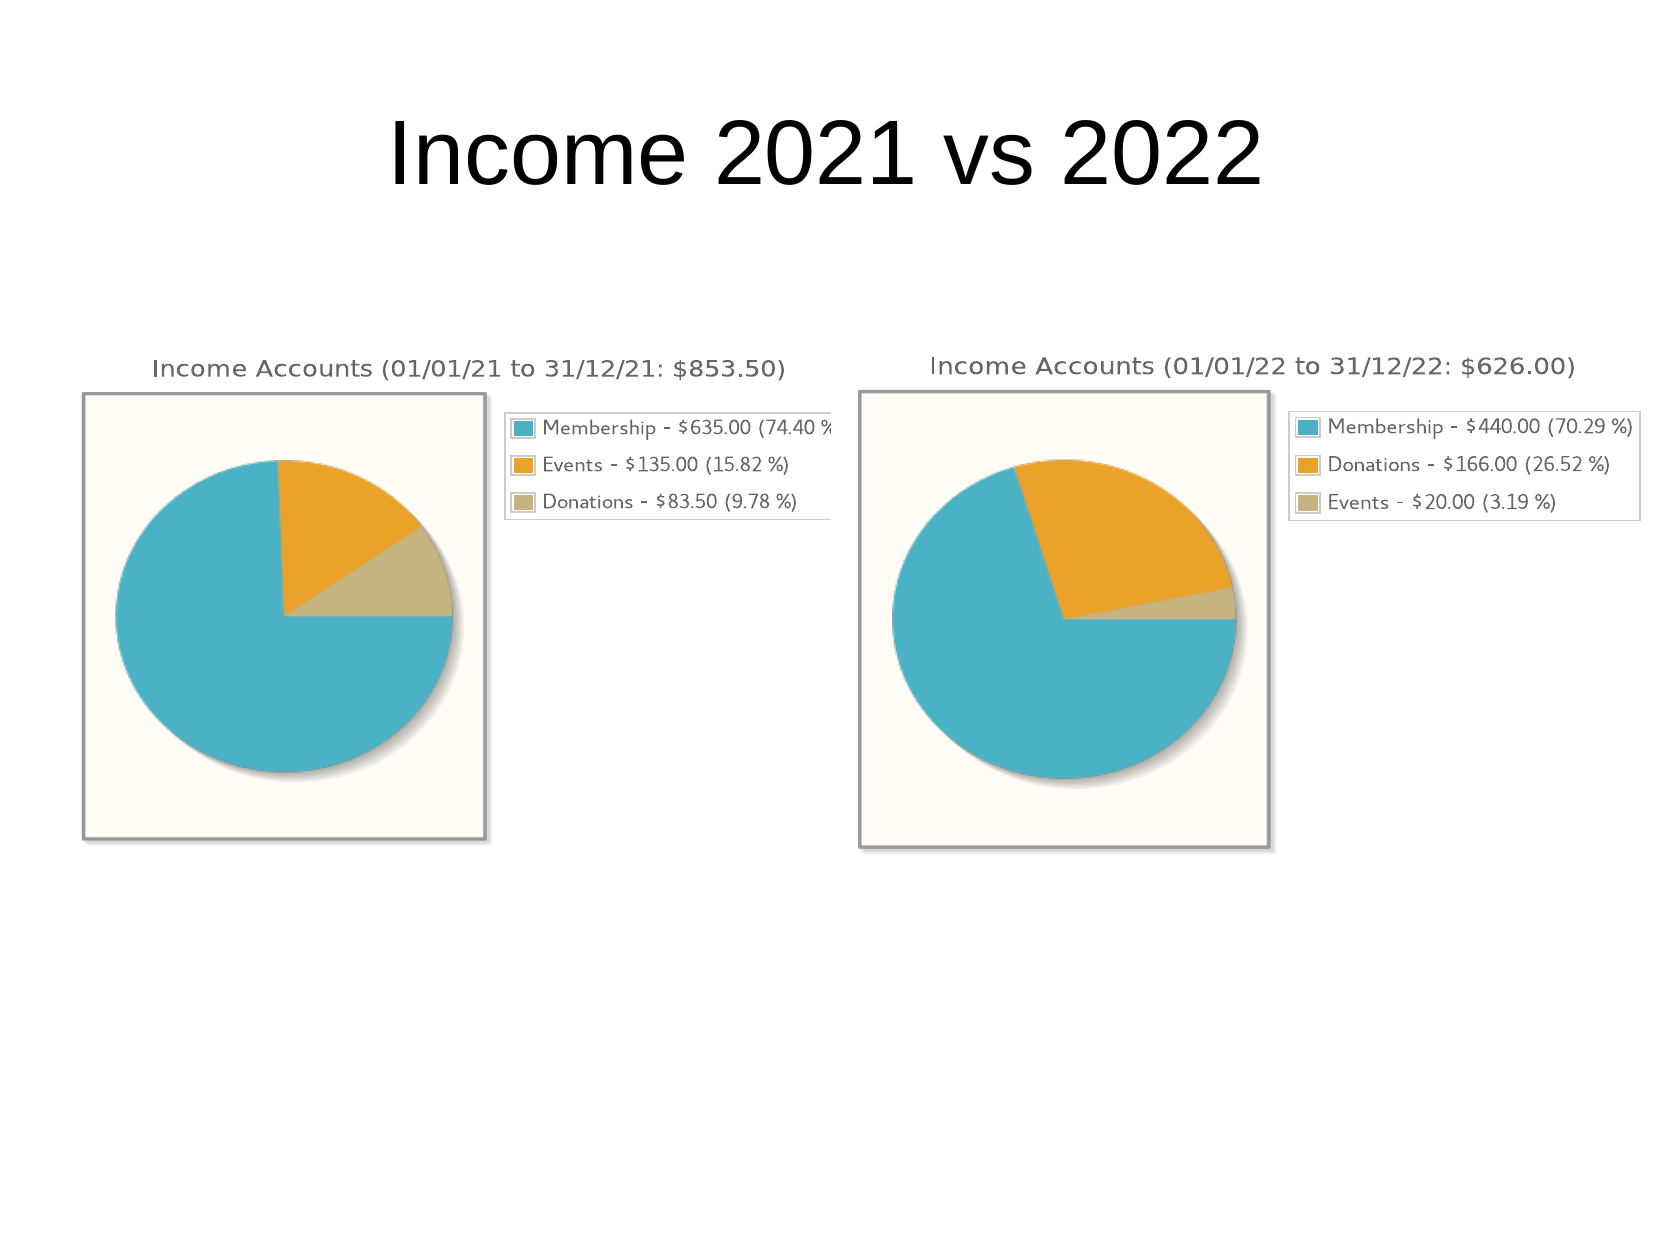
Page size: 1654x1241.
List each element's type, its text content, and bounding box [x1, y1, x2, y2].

title Income 2021 vs 2022 [82, 49, 1571, 257]
picture [18, 286, 1654, 957]
